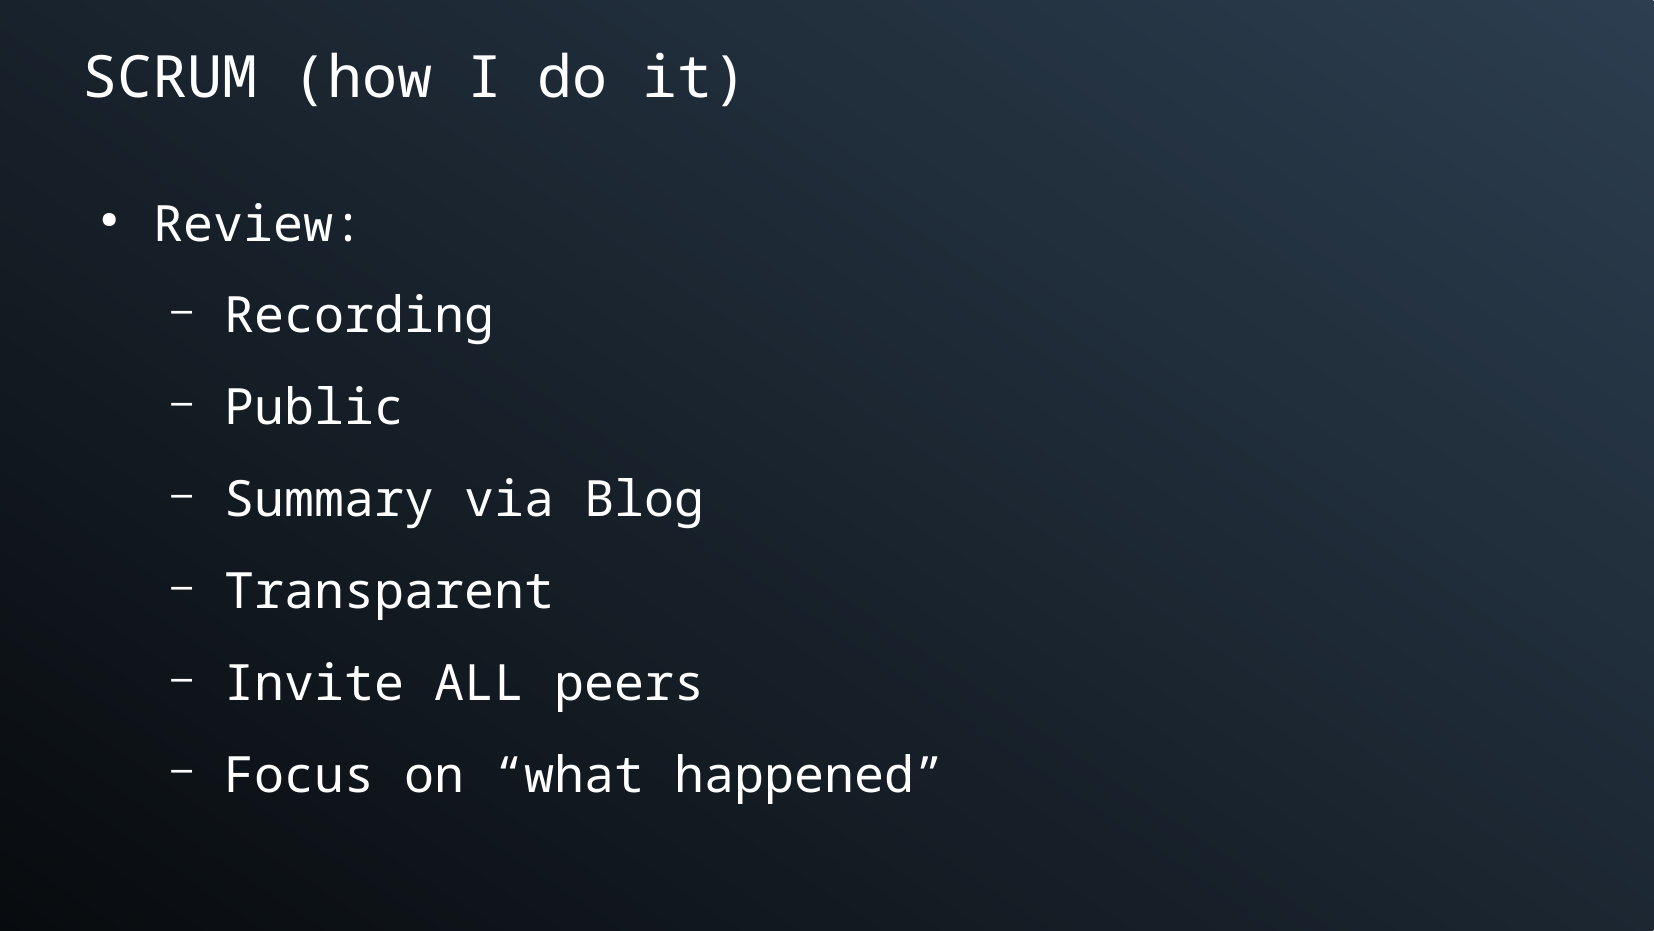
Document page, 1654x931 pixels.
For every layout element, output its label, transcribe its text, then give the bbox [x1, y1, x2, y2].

title SCRUM (how I do it) [82, 37, 1388, 113]
list Review: Recording Public Summary via Blog Transparent Invite ALL peers Focus on “what happened” [82, 187, 1571, 826]
